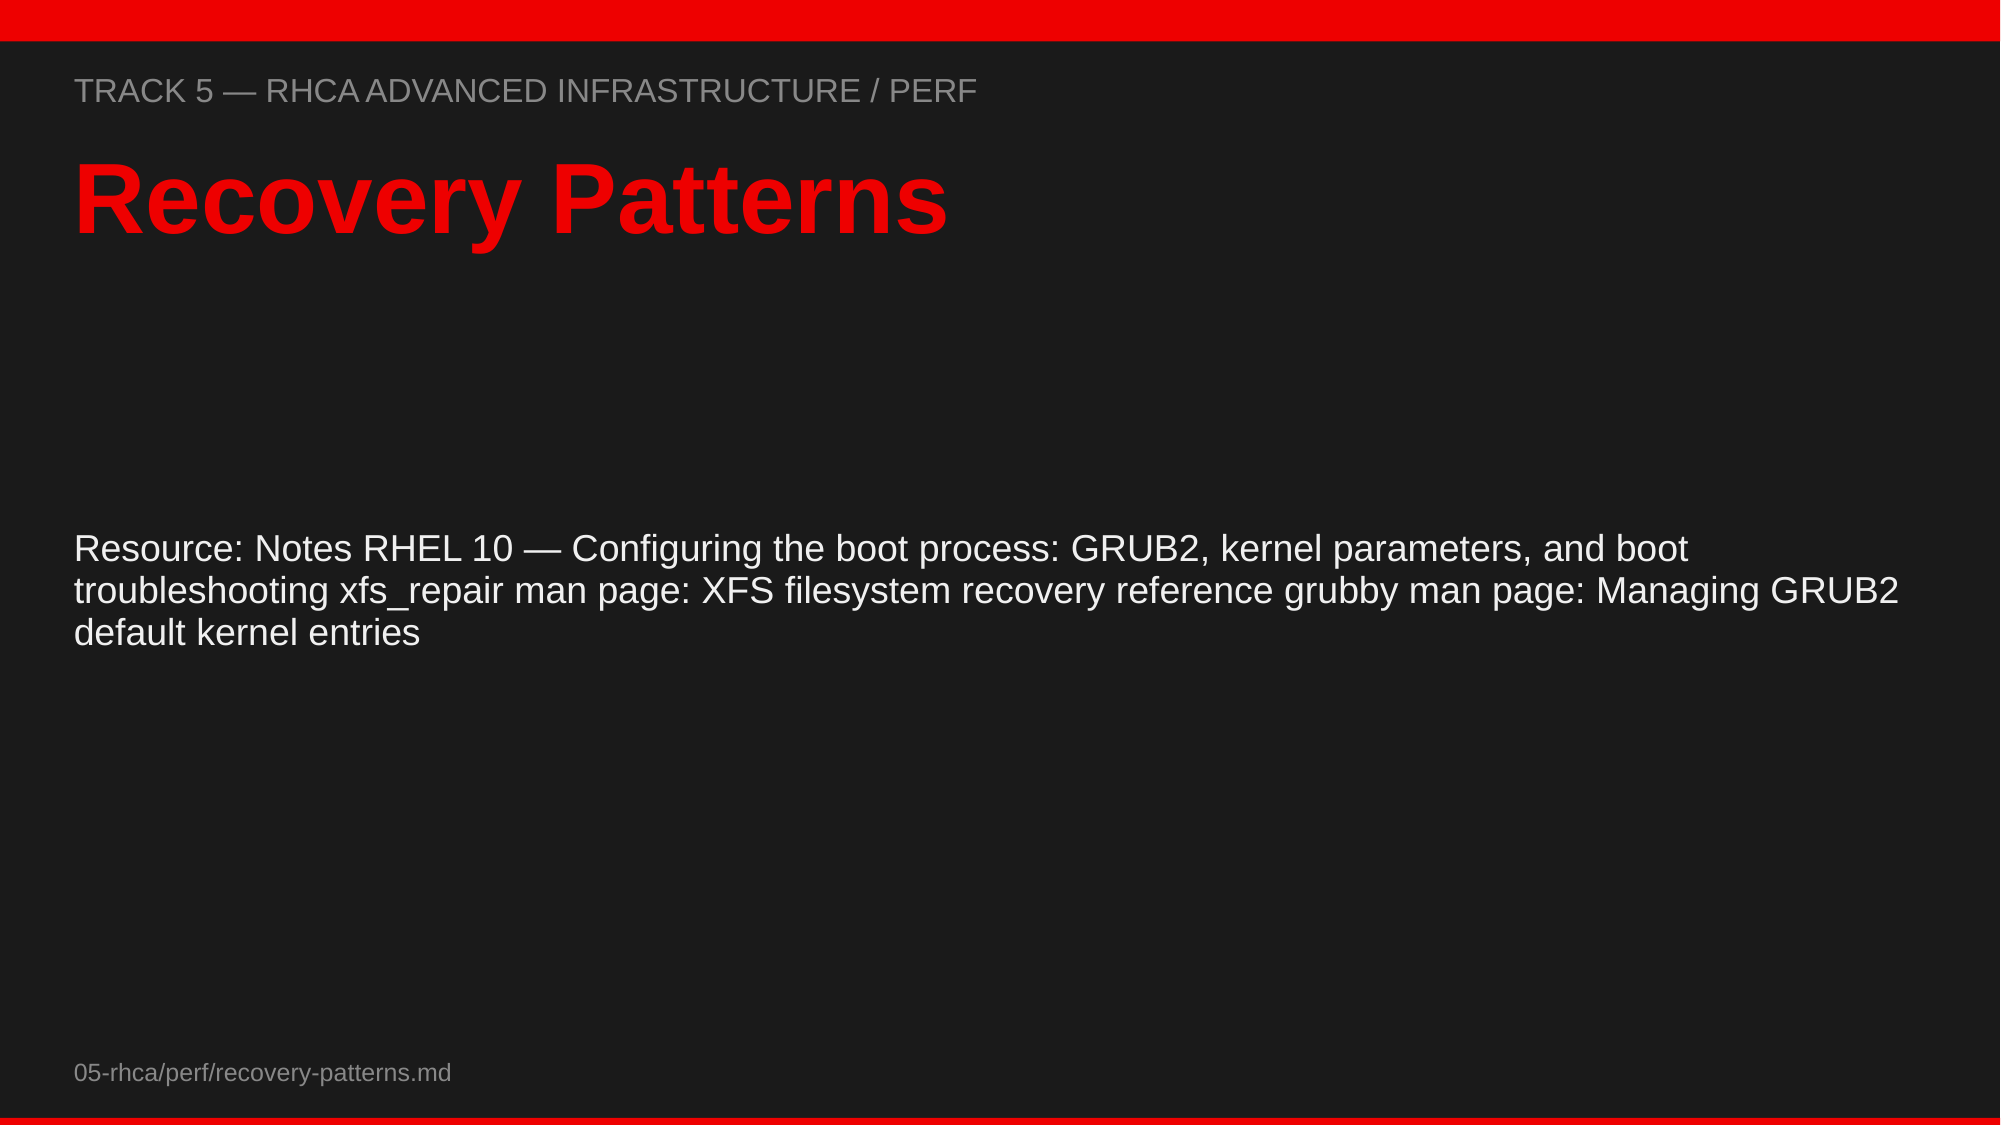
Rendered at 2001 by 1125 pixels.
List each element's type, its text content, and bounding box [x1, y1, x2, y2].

text_box [0, 1117, 2001, 1125]
text_box Resource: Notes RHEL 10 — Configuring the boot process: GRUB2, kernel parameters, and boot troubleshooting xfs_repair man page: XFS filesystem recovery reference grubby man page: Managing GRUB2 default kernel entries [59, 519, 1942, 727]
text_box [0, 0, 2001, 42]
text_box 05-rhca/perf/recovery-patterns.md [59, 1051, 1942, 1093]
text_box TRACK 5 — RHCA ADVANCED INFRASTRUCTURE / PERF [59, 64, 1942, 119]
text_box Recovery Patterns [59, 135, 1942, 461]
